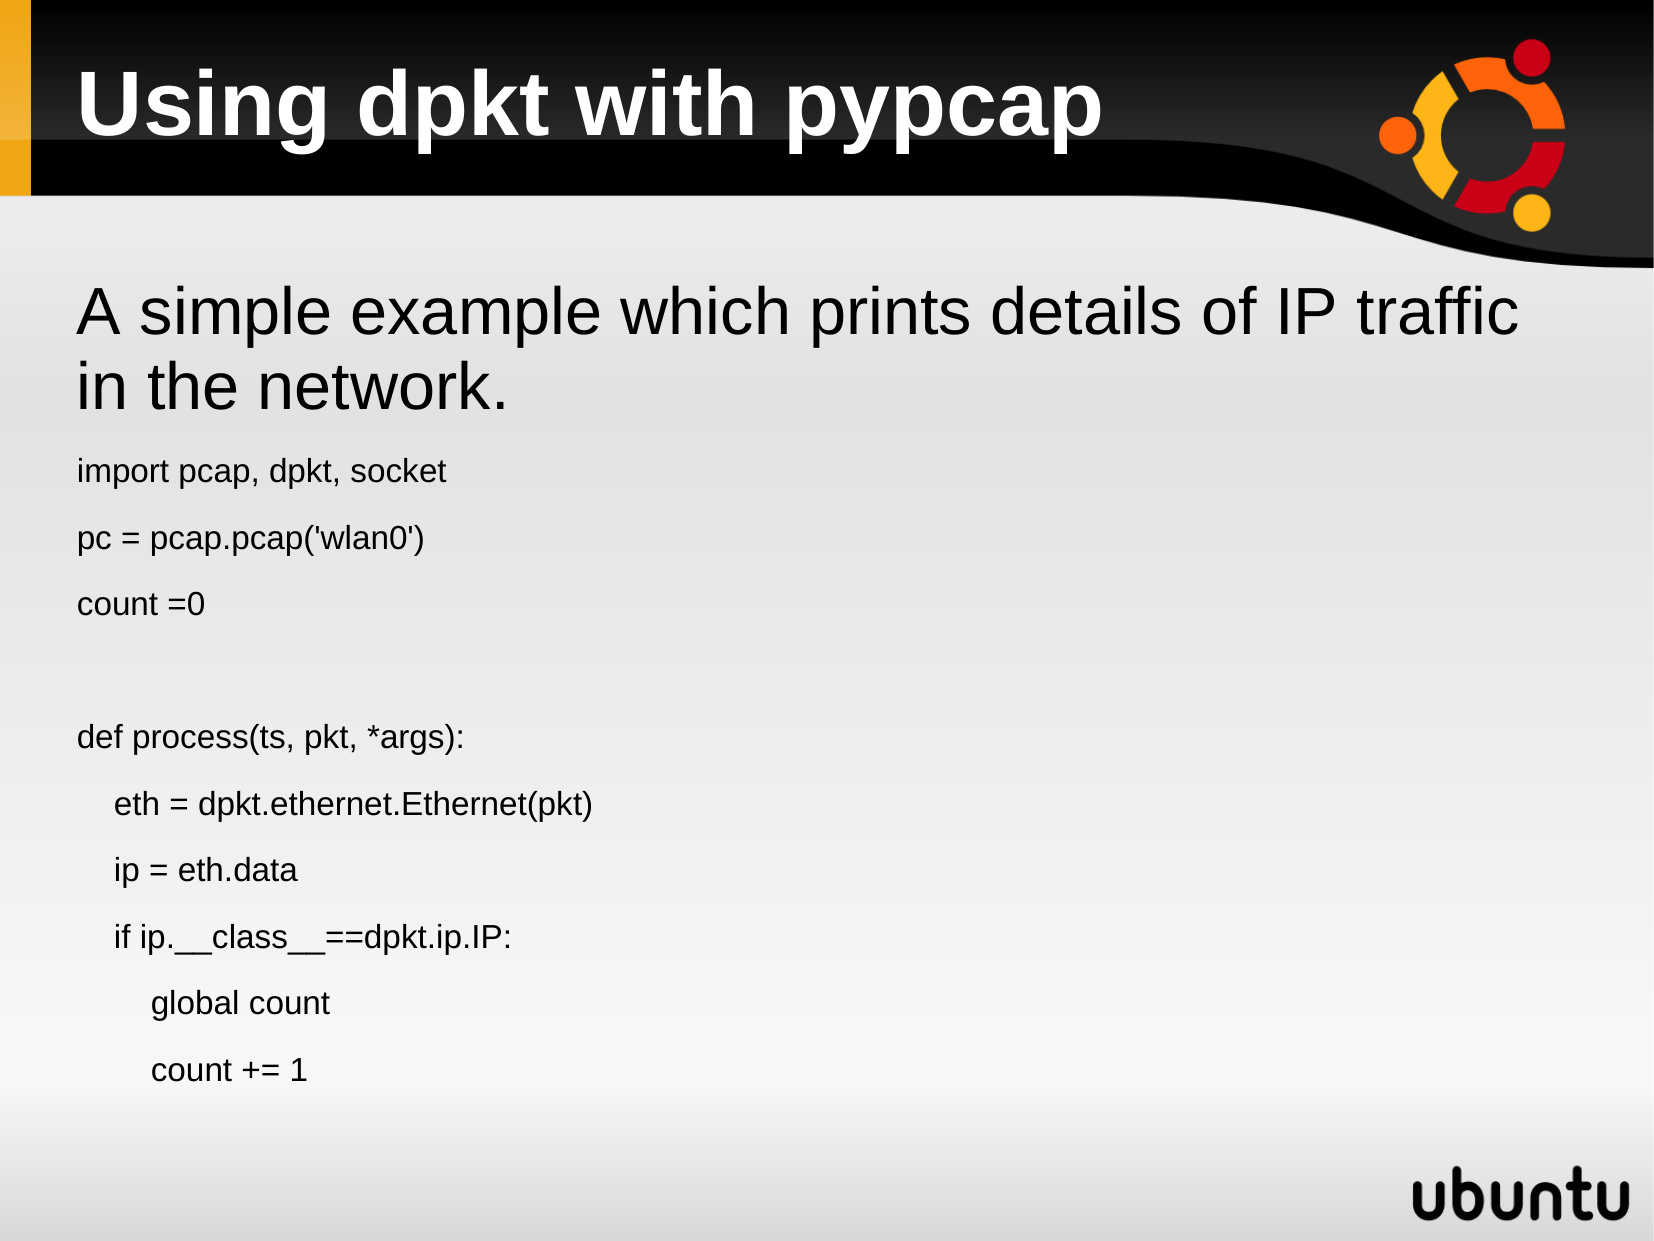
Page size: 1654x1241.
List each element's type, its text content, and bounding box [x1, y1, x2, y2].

list A simple example which prints details of IP traffic in the network. import pcap, dpkt, socket pc = pcap.pcap('wlan0') count =0 def process(ts, pkt, *args): eth = dpkt.ethernet.Ethernet(pkt) ip = eth.data if ip.__class__==dpkt.ip.IP: global count count += 1 [76, 273, 1565, 1154]
picture [0, 0, 1654, 1241]
title Using dpkt with pypcap [76, 7, 1565, 200]
